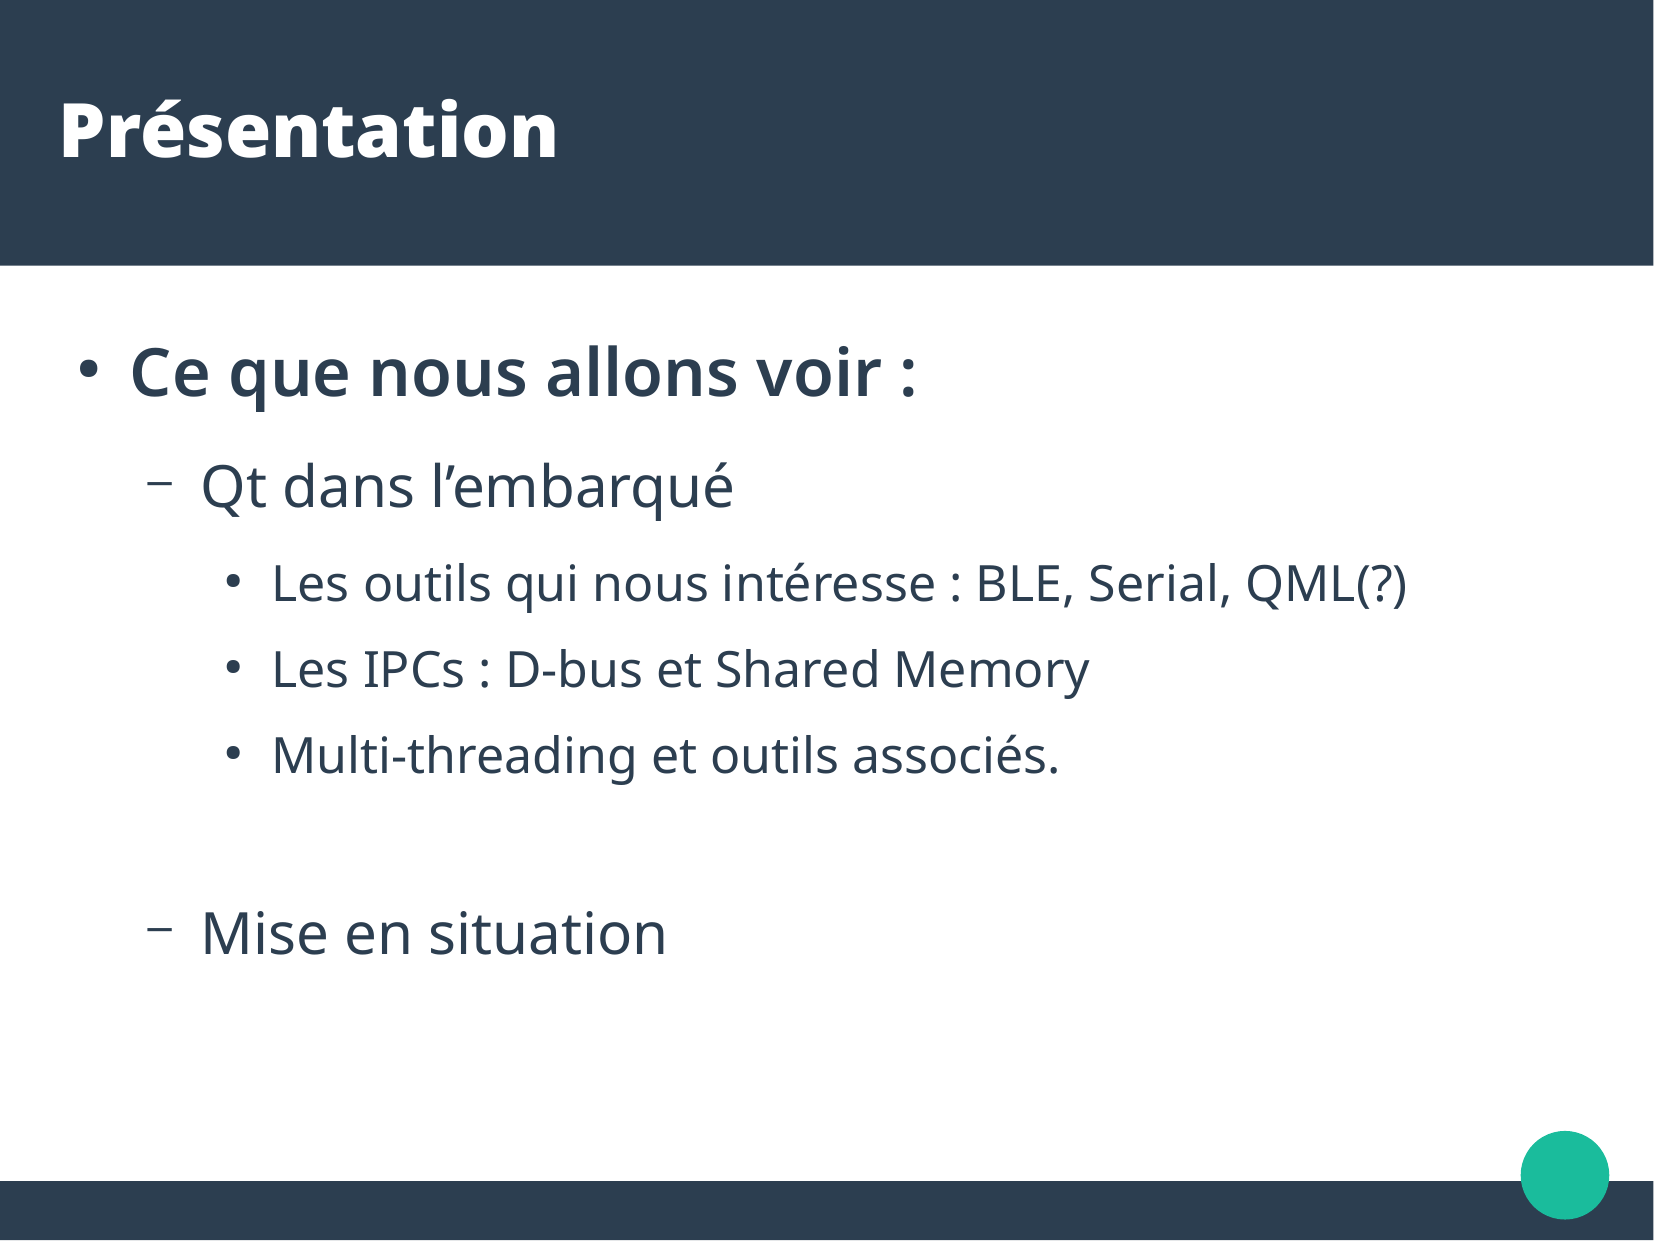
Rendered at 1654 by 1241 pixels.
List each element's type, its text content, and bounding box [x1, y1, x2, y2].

list Ce que nous allons voir : Qt dans l’embarqué Les outils qui nous intéresse : BLE, Serial, QML(?) Les IPCs : D-bus et Shared Memory Multi-threading et outils associés. Mise en situation [59, 324, 1595, 1152]
title Présentation [59, 49, 1595, 207]
